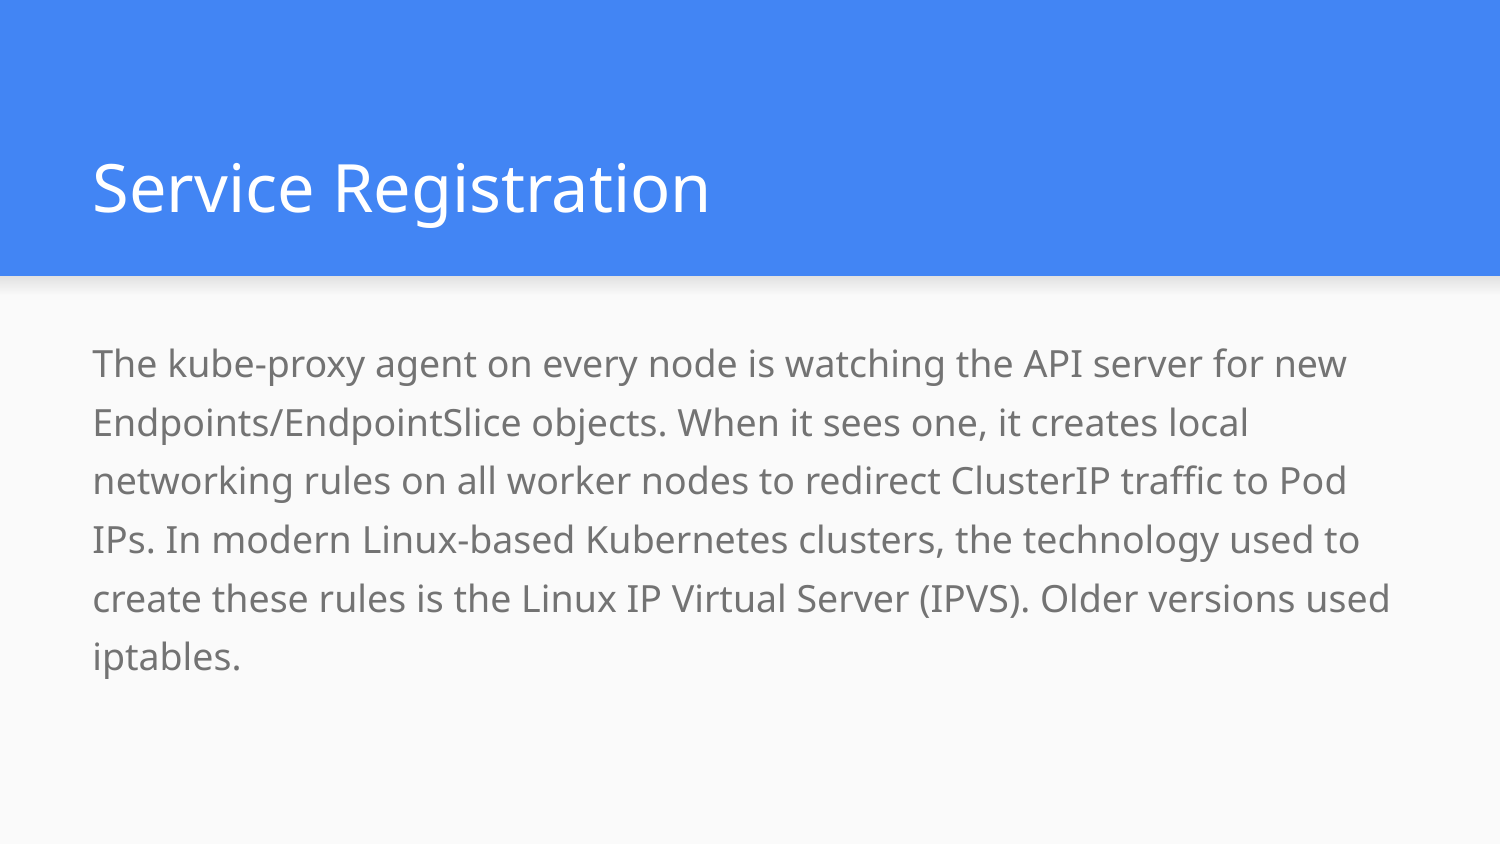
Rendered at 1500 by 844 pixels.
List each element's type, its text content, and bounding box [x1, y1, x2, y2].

list The kube-proxy agent on every node is watching the API server for new Endpoints/EndpointSlice objects. When it sees one, it creates local networking rules on all worker nodes to redirect ClusterIP traffic to Pod IPs. In modern Linux-based Kubernetes clusters, the technology used to create these rules is the Linux IP Virtual Server (IPVS). Older versions used iptables. [77, 314, 1427, 760]
title Service Registration [77, 121, 1427, 248]
